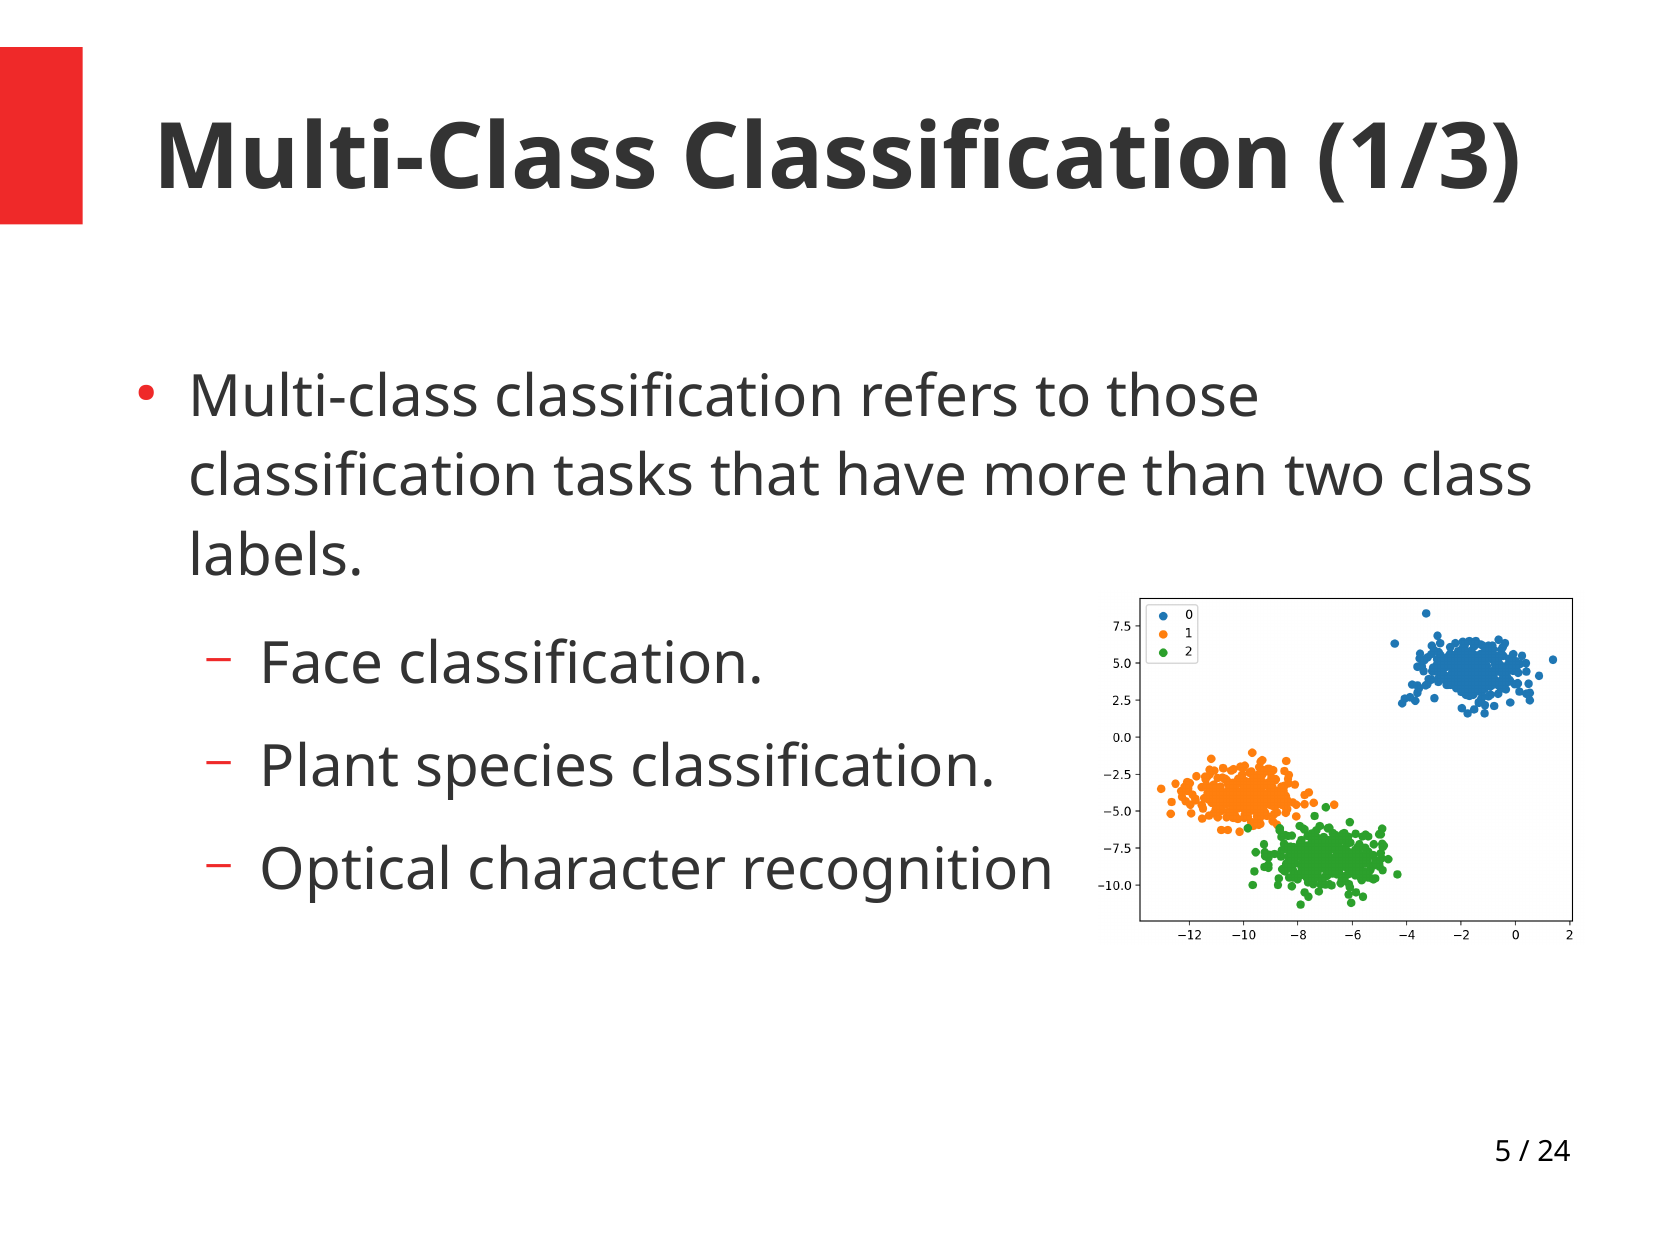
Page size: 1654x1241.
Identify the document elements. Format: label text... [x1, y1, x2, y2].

list Multi-class classification refers to those classification tasks that have more than two class labels. Face classification. Plant species classification. Optical character recognition [118, 354, 1536, 1074]
title Multi-Class Classification (1/3) [118, 49, 1571, 257]
picture [1098, 590, 1585, 945]
